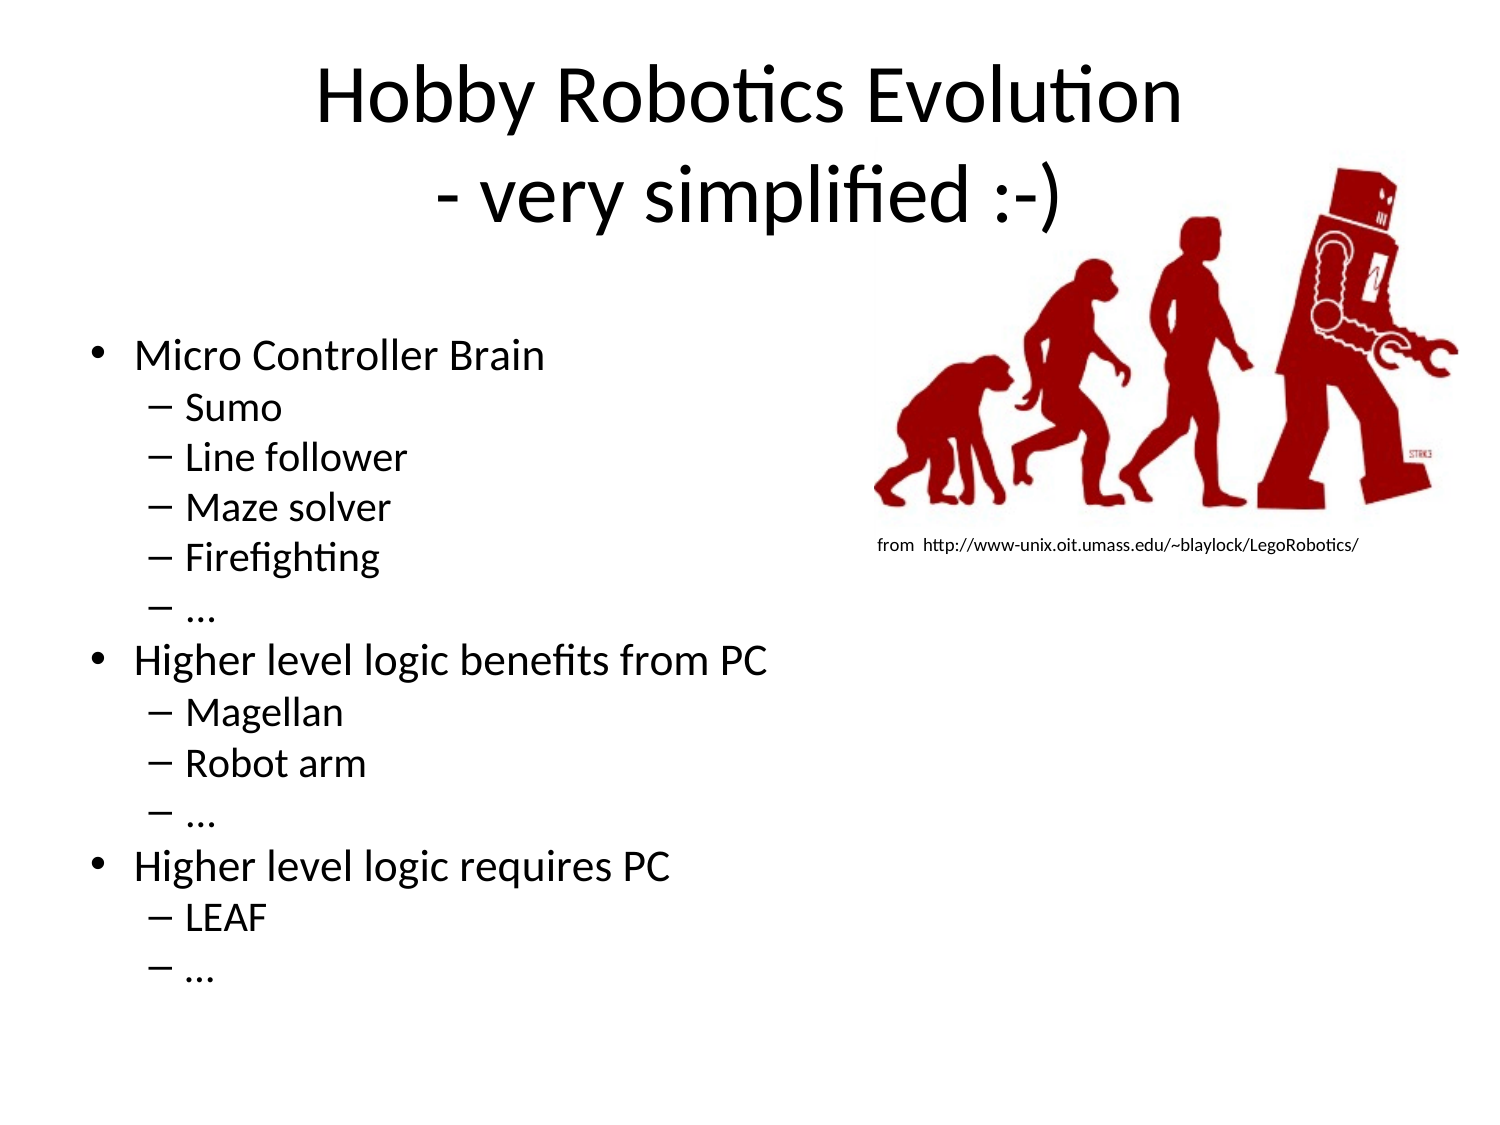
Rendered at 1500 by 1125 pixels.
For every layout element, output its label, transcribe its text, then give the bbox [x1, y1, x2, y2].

list Micro Controller Brain Sumo Line follower Maze solver Firefighting ... Higher level logic benefits from PC Magellan Robot arm ... Higher level logic requires PC LEAF … [75, 262, 1426, 1005]
picture [874, 115, 1463, 525]
title Hobby Robotics Evolution - very simplified :-) [75, 31, 1426, 247]
text_box from http://www-unix.oit.umass.edu/~blaylock/LegoRobotics/ [862, 525, 1500, 563]
